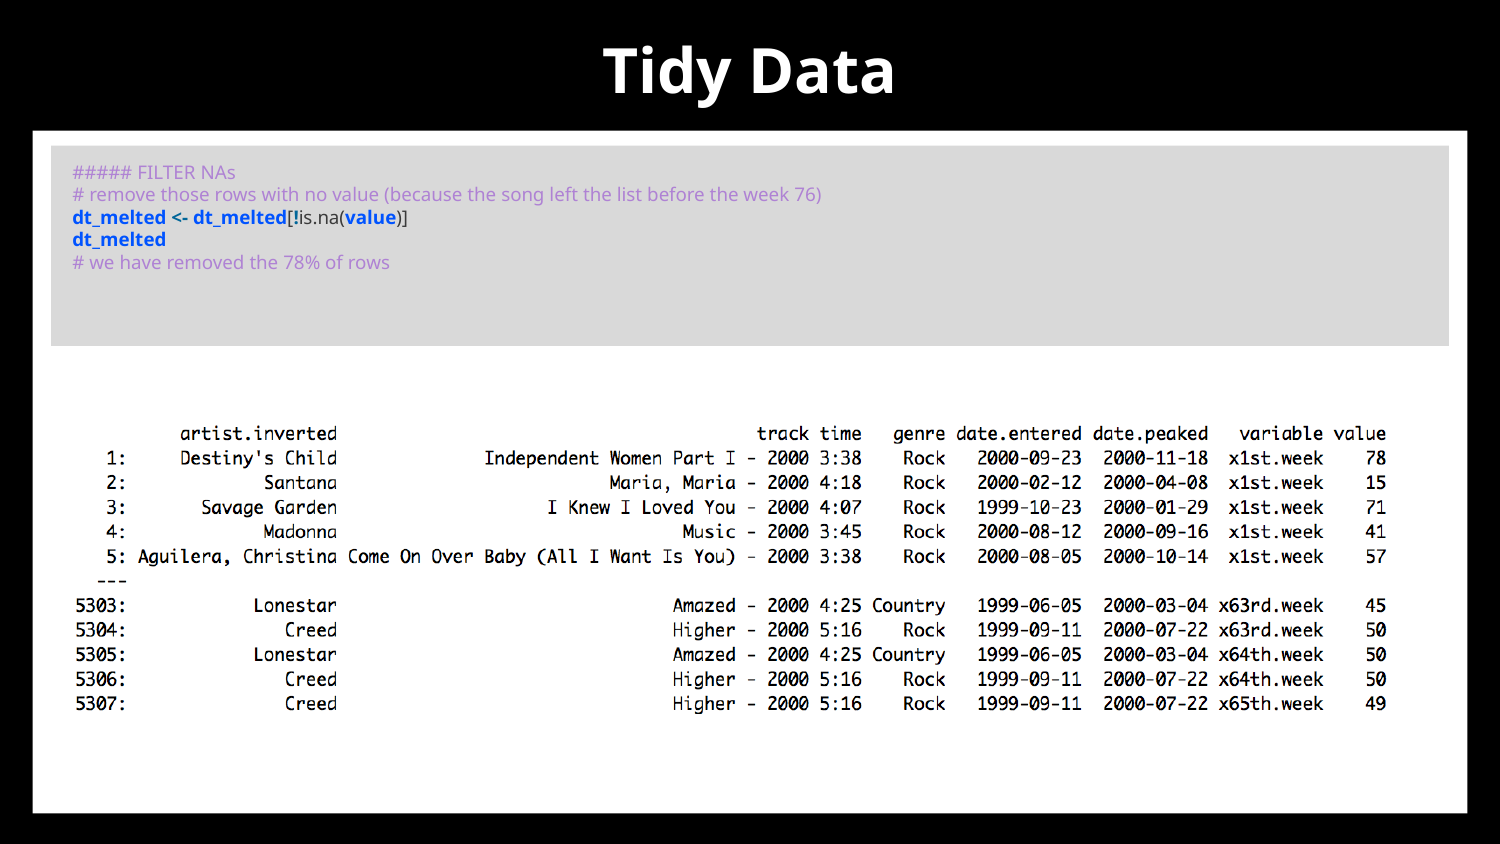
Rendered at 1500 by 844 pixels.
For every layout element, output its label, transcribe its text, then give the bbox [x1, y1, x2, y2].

picture [72, 422, 1416, 714]
text_box Tidy Data [32, 21, 1468, 116]
text_box ##### FILTER NAs # remove those rows with no value (because the song left the list before the week 76) dt_melted <- dt_melted[!is.na(value)] dt_melted # we have removed the 78% of rows [51, 145, 1449, 346]
